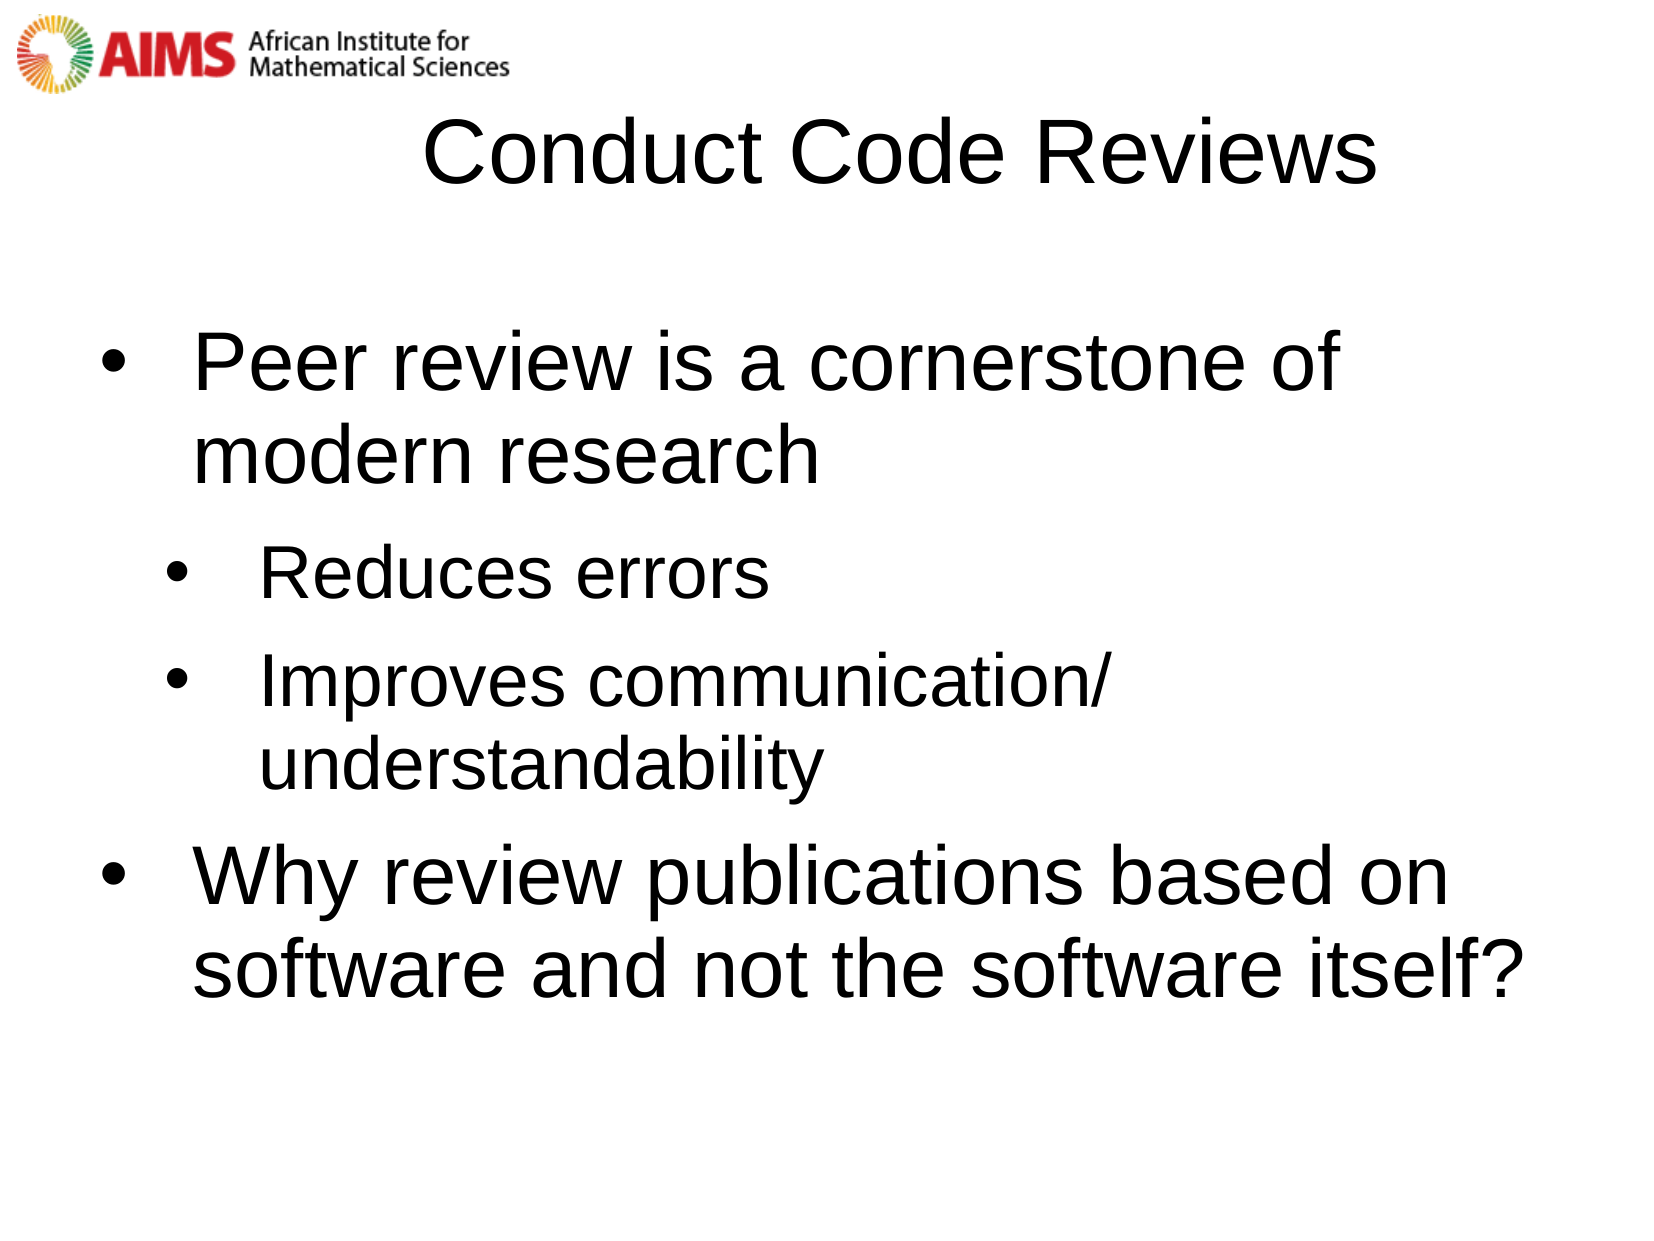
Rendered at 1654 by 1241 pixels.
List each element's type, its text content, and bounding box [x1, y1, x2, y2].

picture [17, 14, 511, 94]
list Peer review is a cornerstone of modern research Reduces errors Improves communication/ understandability Why review publications based on software and not the software itself? [82, 308, 1572, 1080]
title Conduct Code Reviews [231, 49, 1572, 257]
